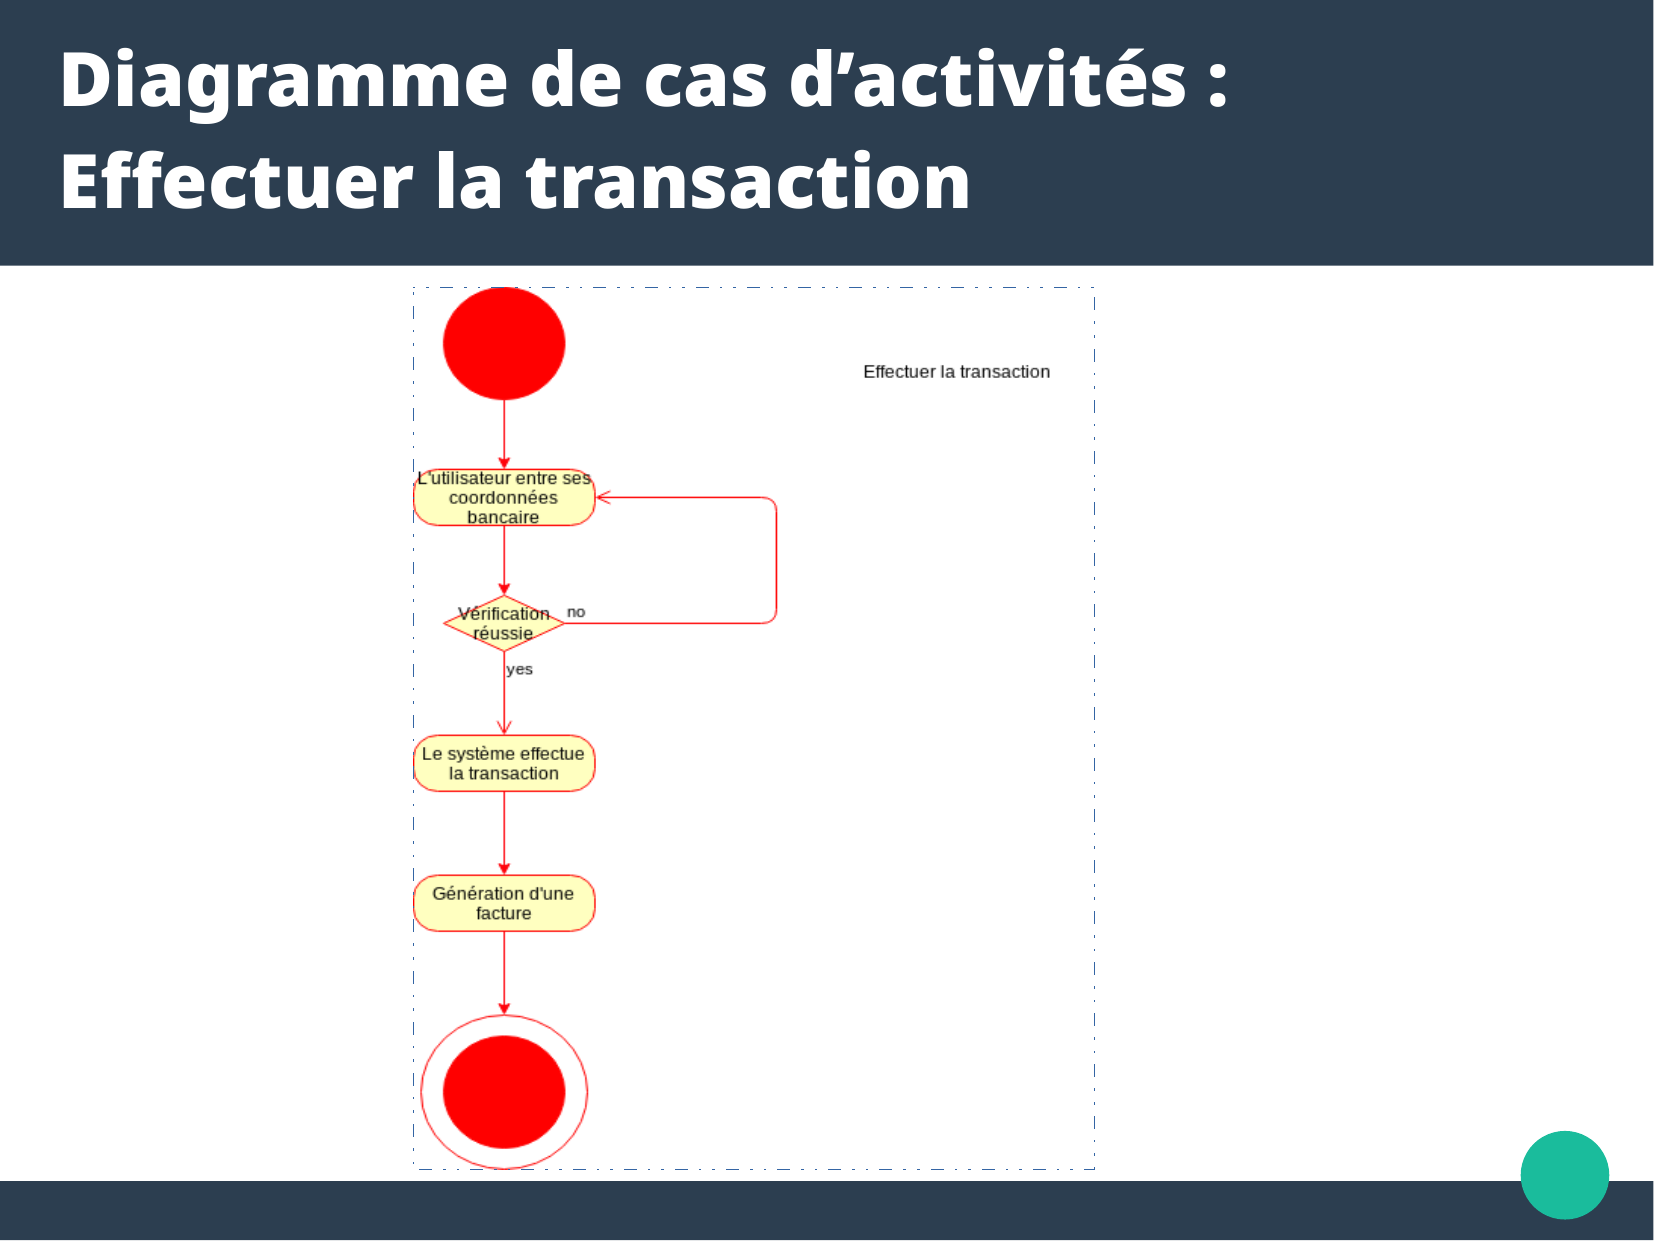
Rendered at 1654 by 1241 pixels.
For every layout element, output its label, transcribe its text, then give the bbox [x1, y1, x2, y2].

picture [413, 287, 1095, 1170]
title Diagramme de cas d’activités : Effectuer la transaction [59, 40, 1595, 216]
